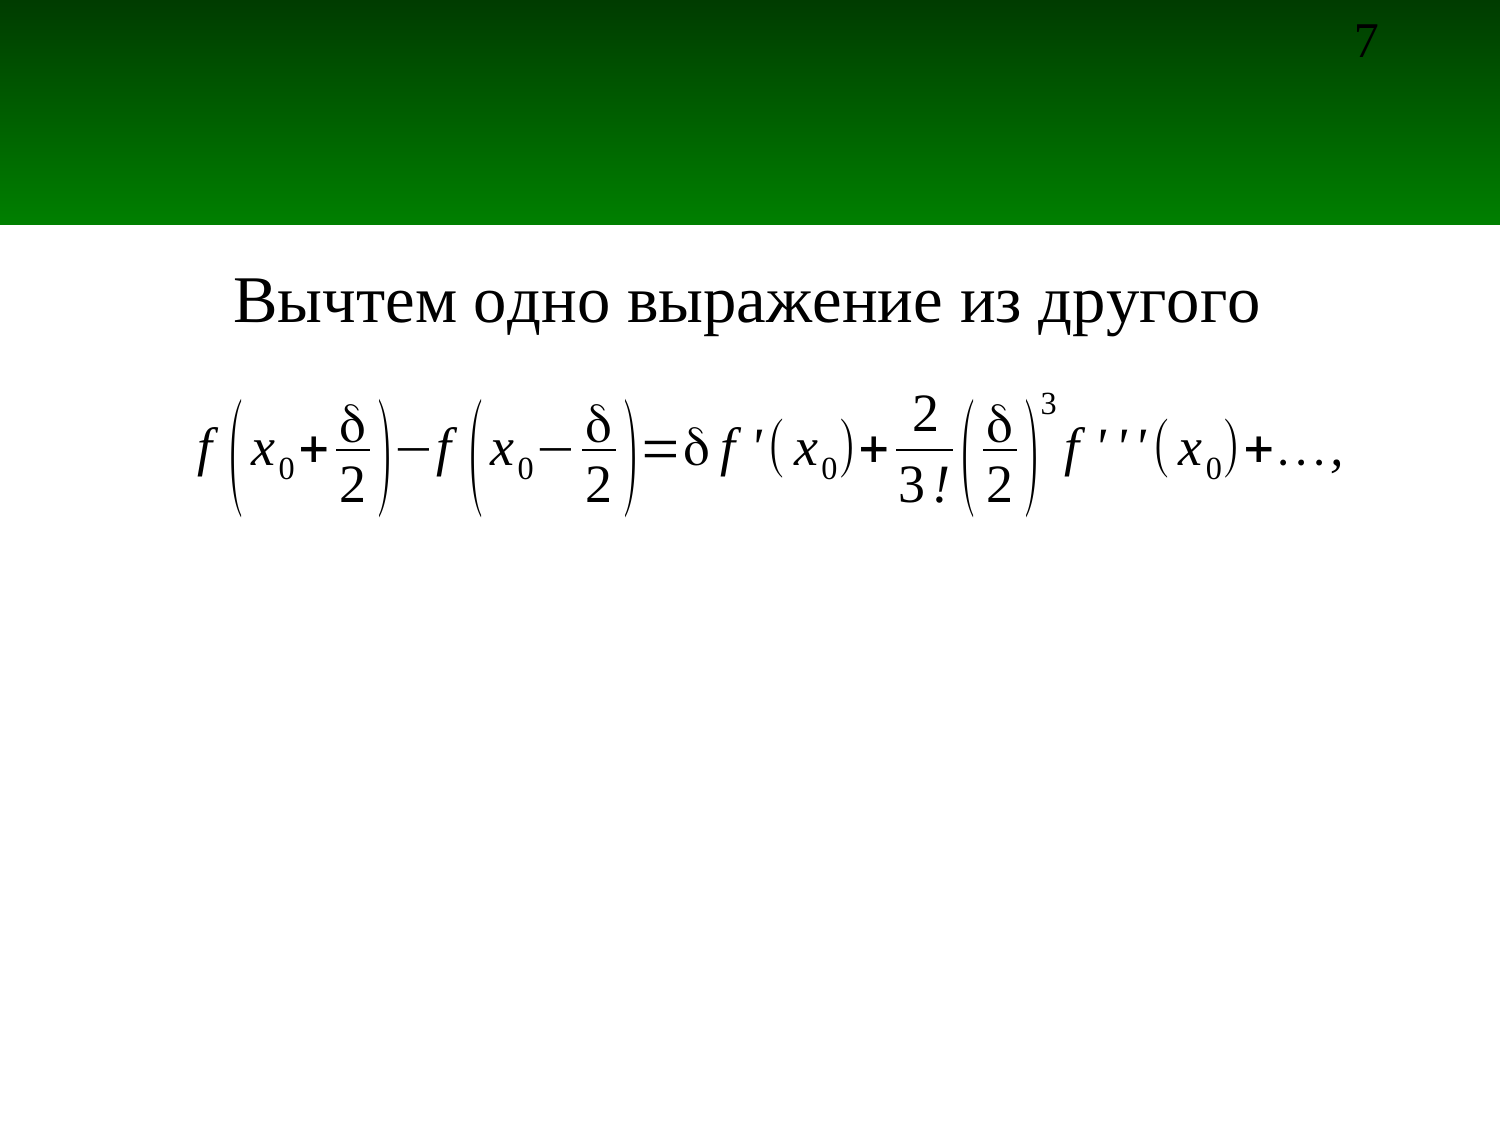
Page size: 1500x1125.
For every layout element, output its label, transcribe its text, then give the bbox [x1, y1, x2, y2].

text_box Вычтем одно выражение из другого [218, 248, 1270, 343]
chart [183, 384, 1359, 520]
